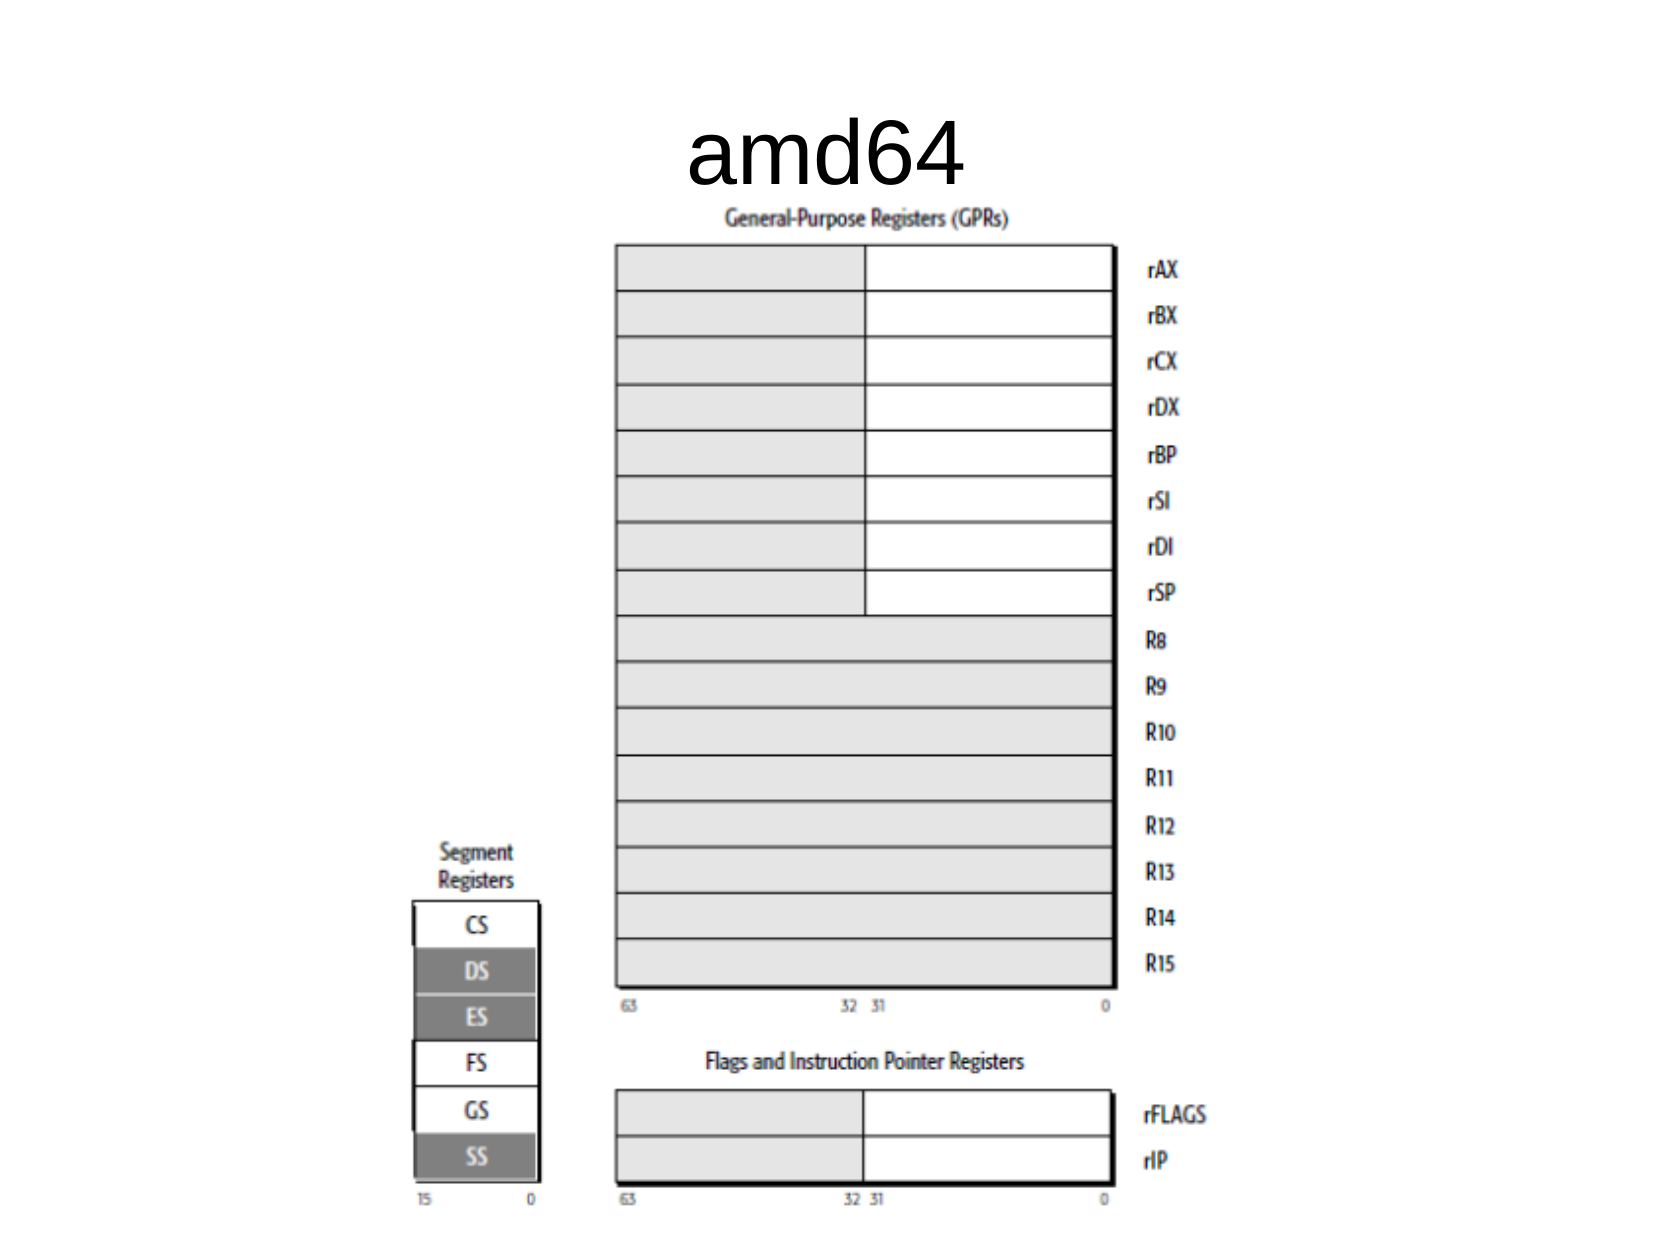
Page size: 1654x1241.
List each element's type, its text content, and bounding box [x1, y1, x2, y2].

title amd64 [82, 49, 1571, 257]
picture [341, 190, 1276, 1241]
